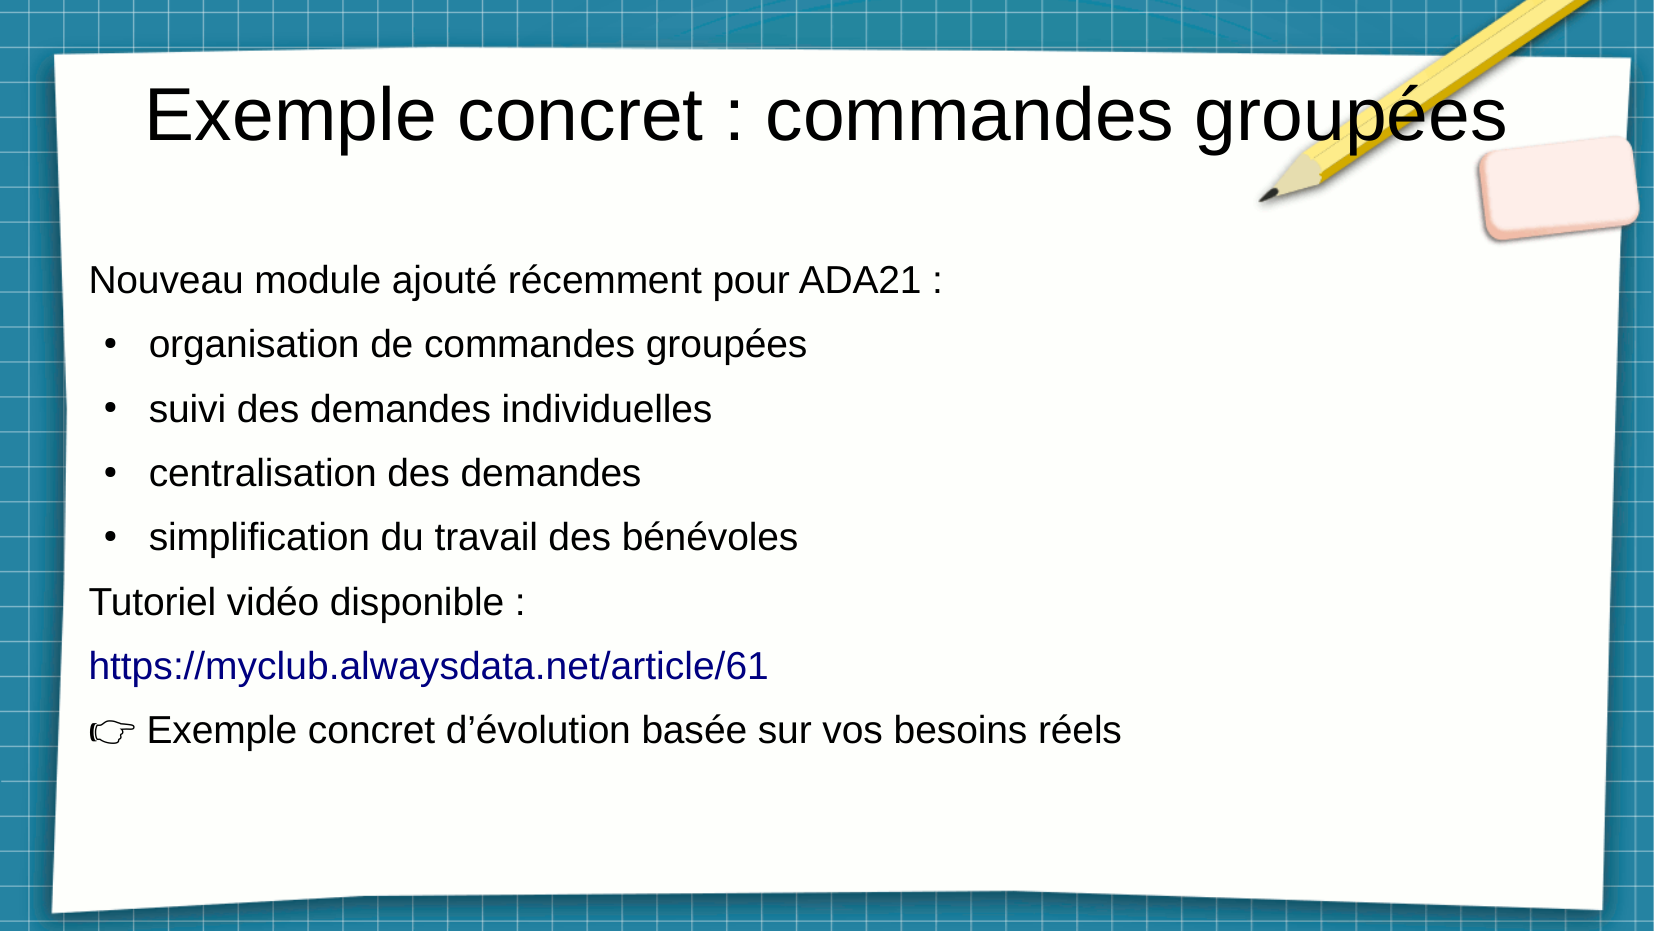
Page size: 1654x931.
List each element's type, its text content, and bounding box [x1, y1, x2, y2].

title Exemple concret : commandes groupées [82, 37, 1571, 193]
list Nouveau module ajouté récemment pour ADA21 : organisation de commandes groupées suivi des demandes individuelles centralisation des demandes simplification du travail des bénévoles Tutoriel vidéo disponible : https://myclub.alwaysdata.net/article/61 👉 Exemple concret d’évolution basée sur vos besoins réels [88, 217, 1577, 758]
picture [0, 0, 1654, 931]
